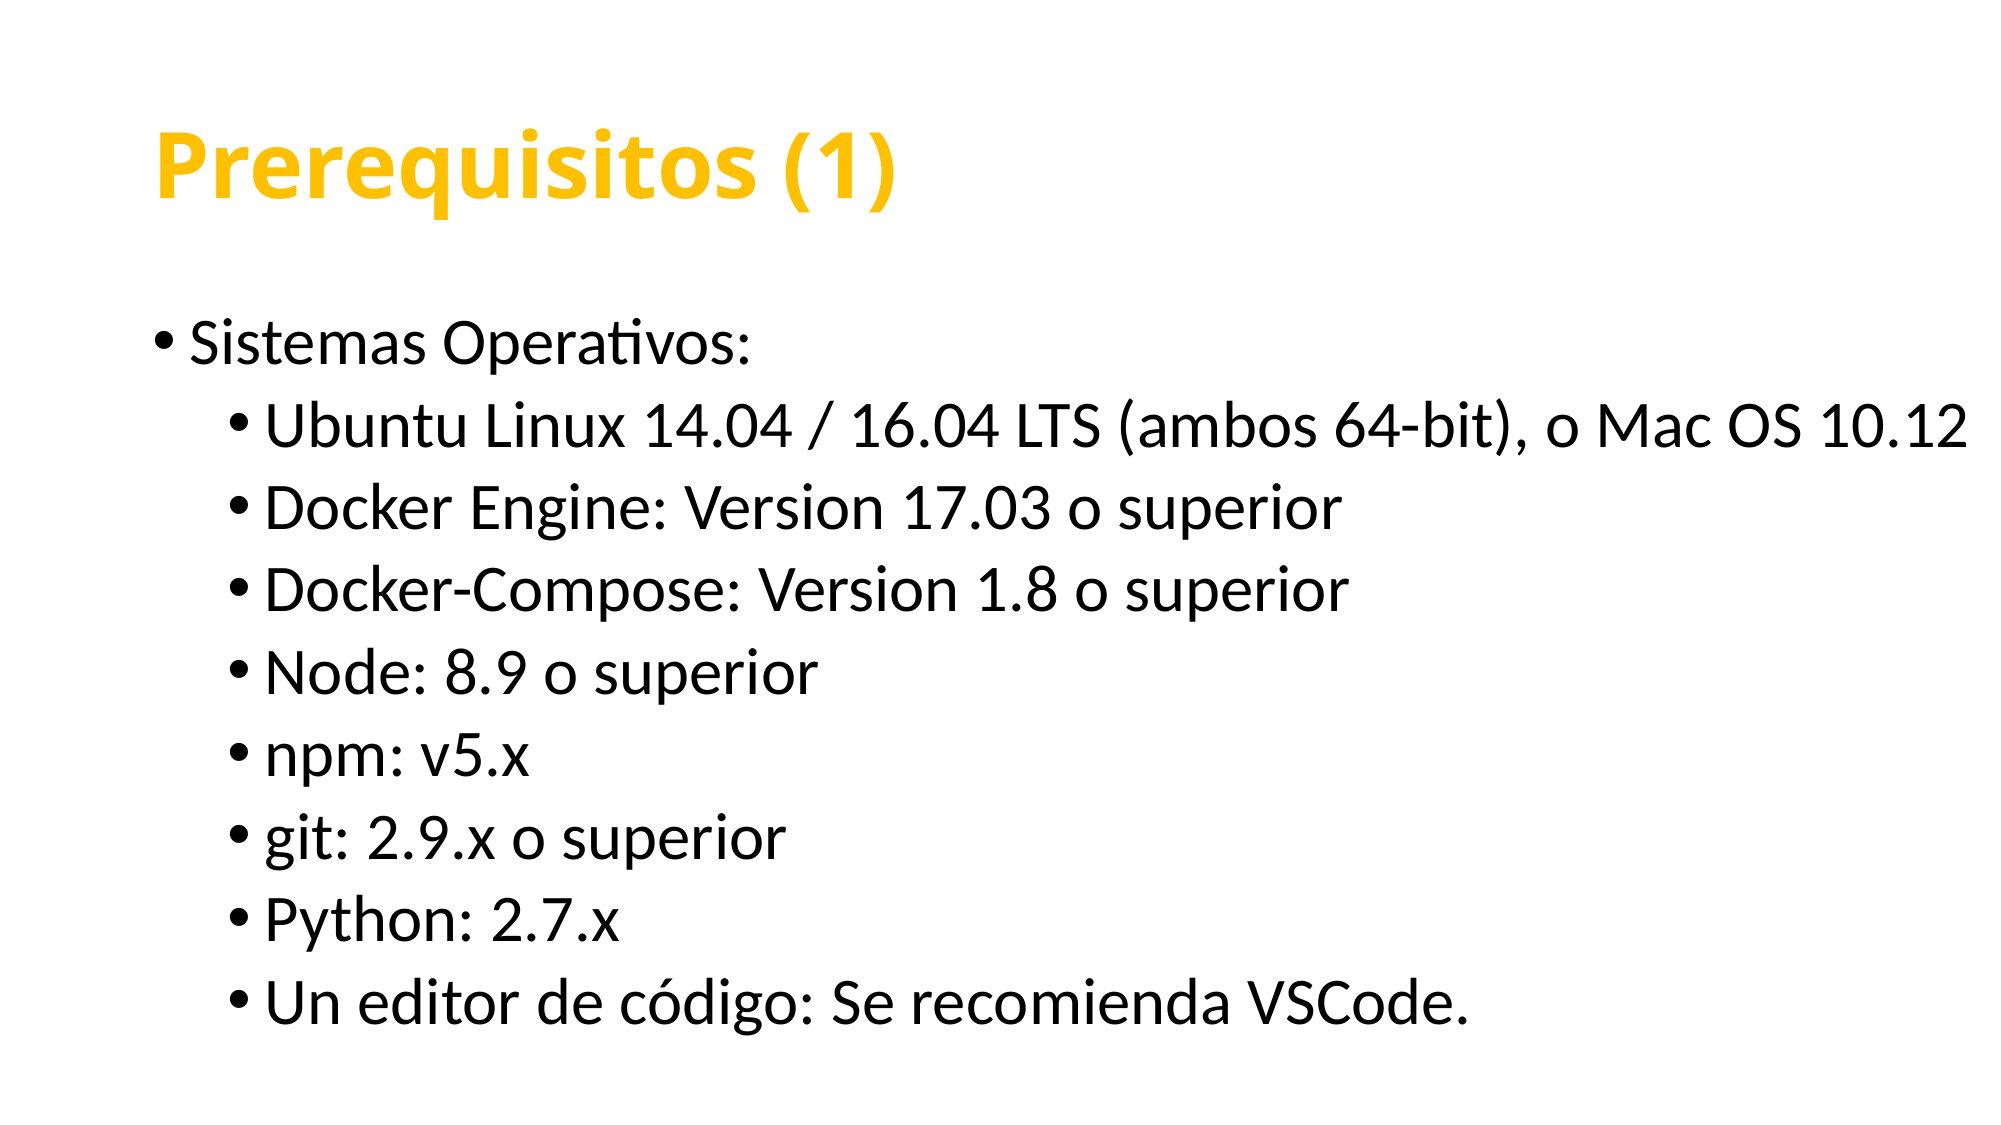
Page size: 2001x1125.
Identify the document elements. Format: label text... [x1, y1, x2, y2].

list Sistemas Operativos: Ubuntu Linux 14.04 / 16.04 LTS (ambos 64-bit), o Mac OS 10.12 Docker Engine: Version 17.03 o superior Docker-Compose: Version 1.8 o superior Node: 8.9 o superior npm: v5.x git: 2.9.x o superior Python: 2.7.x Un editor de código: Se recomienda VSCode. [137, 299, 2000, 1097]
title Prerequisitos (1) [137, 59, 1863, 278]
